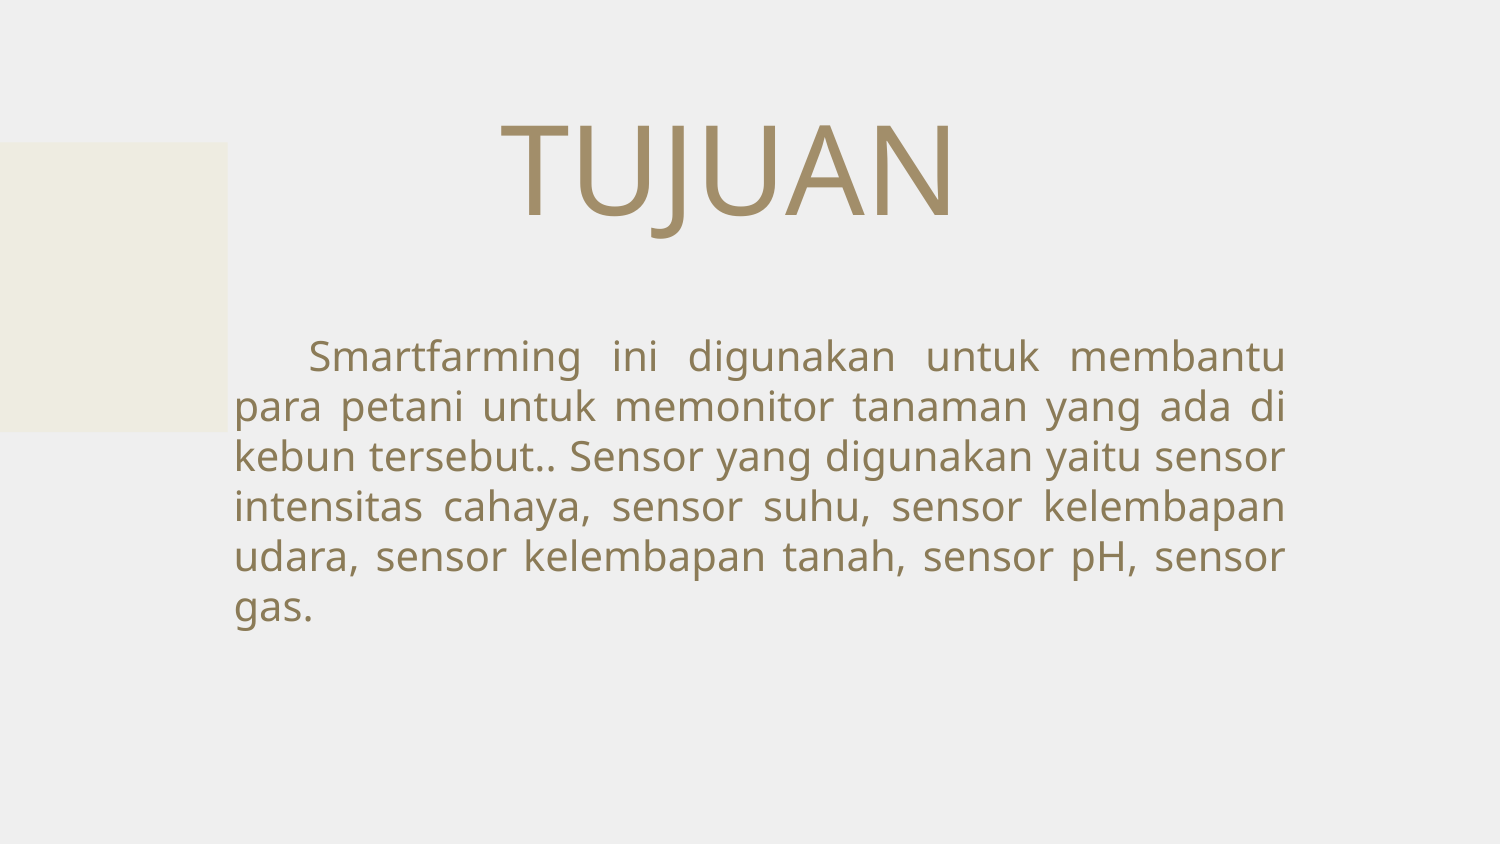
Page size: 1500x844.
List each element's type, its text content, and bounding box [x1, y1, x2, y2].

text_box Smartfarming ini digunakan untuk membantu para petani untuk memonitor tanaman yang ada di kebun tersebut.. Sensor yang digunakan yaitu sensor intensitas cahaya, sensor suhu, sensor kelembapan udara, sensor kelembapan tanah, sensor pH, sensor gas. [143, 314, 1302, 570]
text_box TUJUAN [485, 107, 1050, 255]
